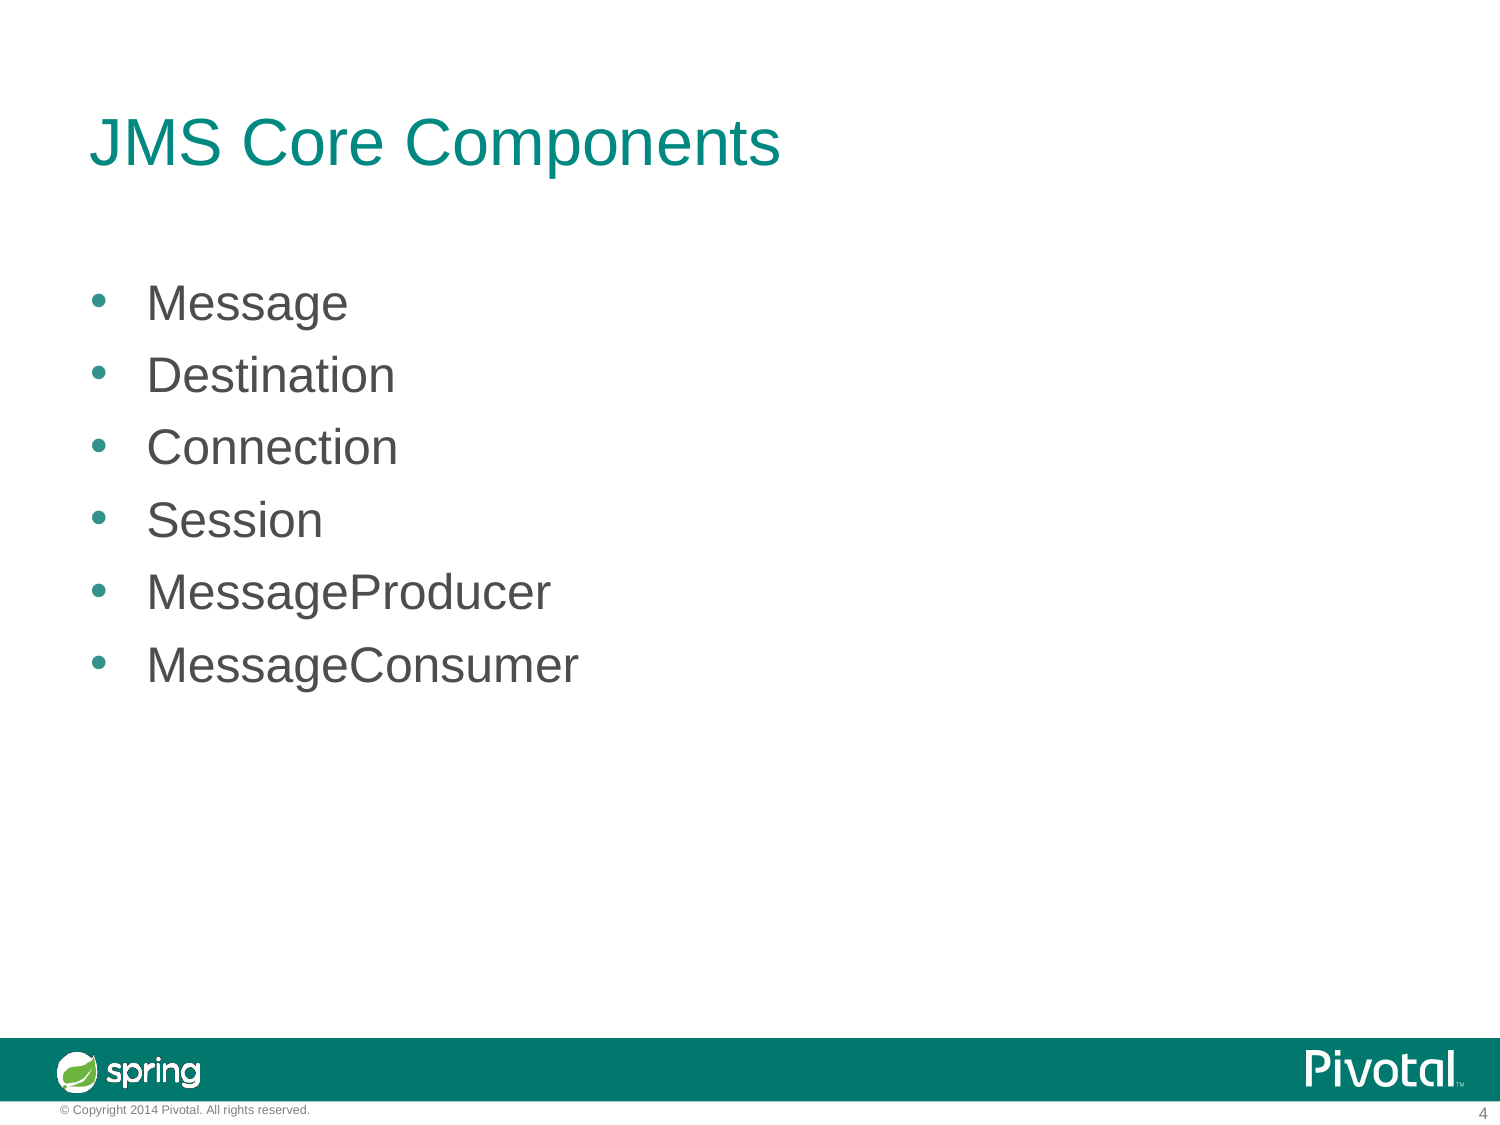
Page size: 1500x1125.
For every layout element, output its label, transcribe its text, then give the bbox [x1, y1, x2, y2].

picture [1306, 1050, 1464, 1087]
title JMS Core Components [75, 44, 1426, 233]
picture [32, 1041, 210, 1103]
list Message Destination Connection Session MessageProducer MessageConsumer [75, 262, 1426, 1005]
